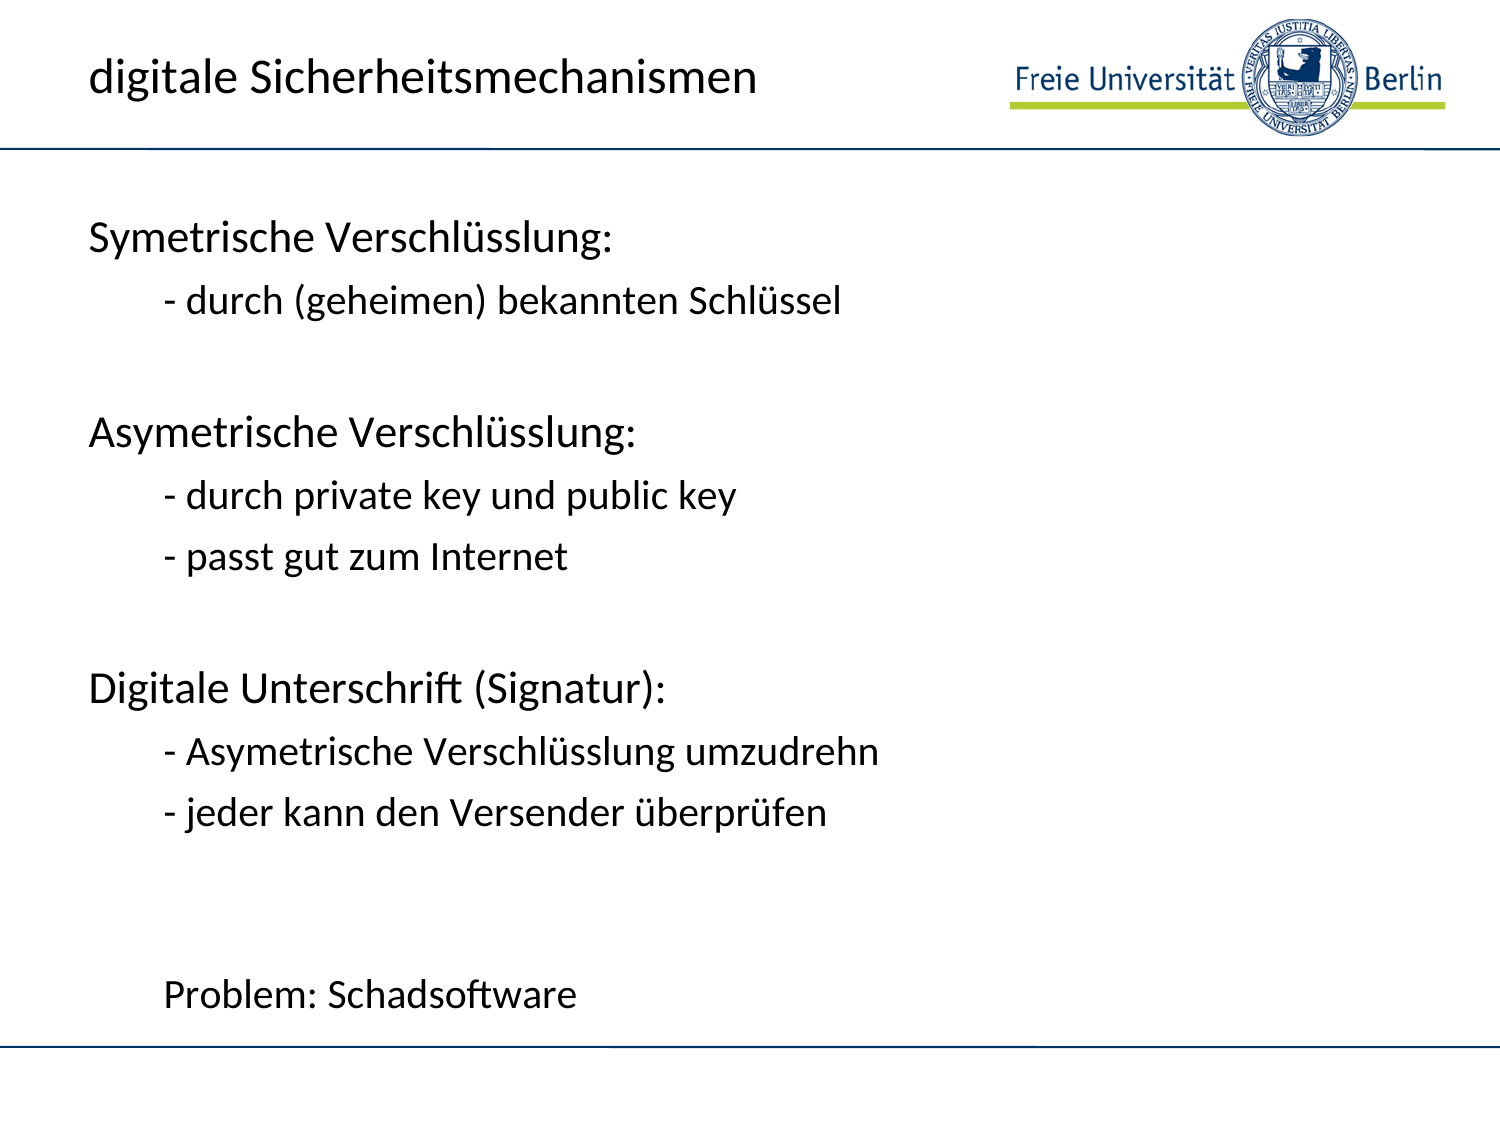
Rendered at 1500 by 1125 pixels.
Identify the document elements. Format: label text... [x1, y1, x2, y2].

picture [1009, 19, 1446, 137]
title digitale Sicherheitsmechanismen [88, 12, 974, 135]
list Symetrische Verschlüsslung: - durch (geheimen) bekannten Schlüssel Asymetrische Verschlüsslung: - durch private key und public key - passt gut zum Internet Digitale Unterschrift (Signatur): - Asymetrische Verschlüsslung umzudrehn - jeder kann den Versender überprüfen Problem: Schadsoftware [88, 206, 1417, 1033]
